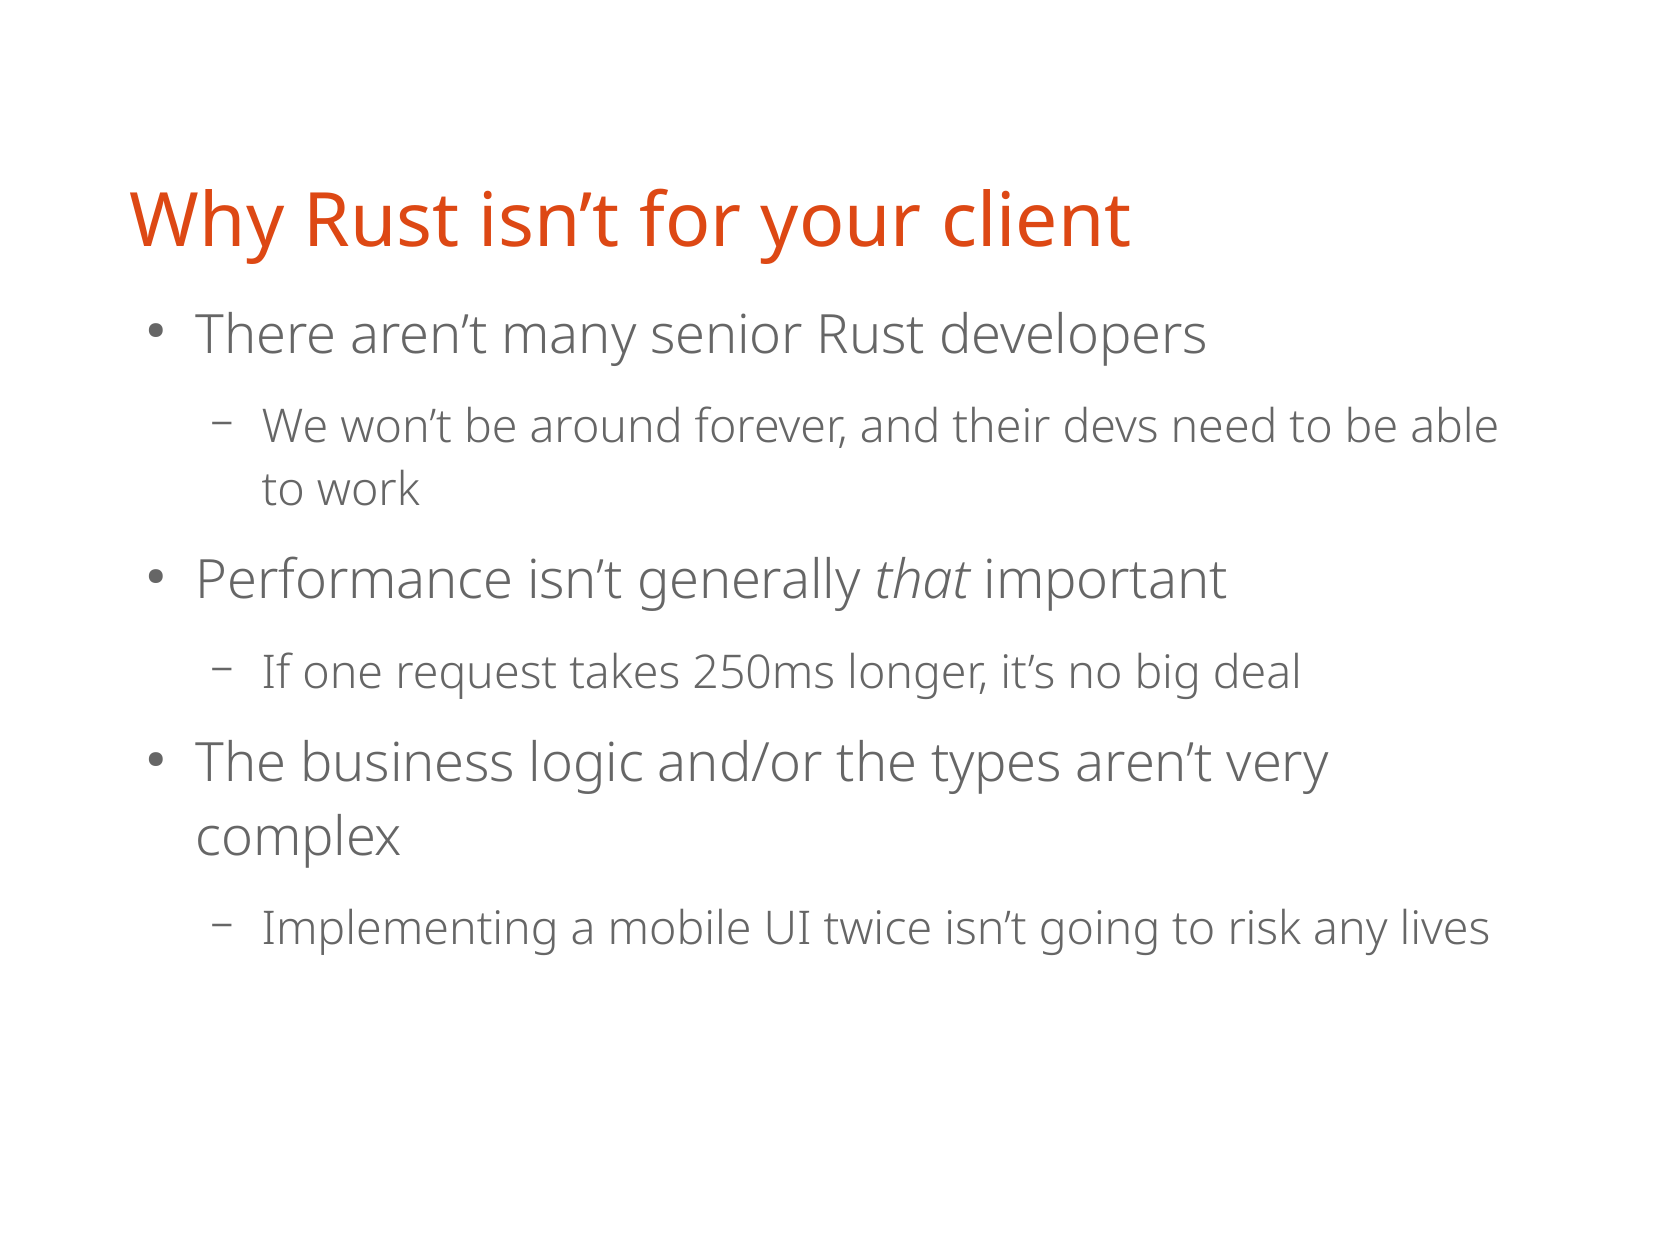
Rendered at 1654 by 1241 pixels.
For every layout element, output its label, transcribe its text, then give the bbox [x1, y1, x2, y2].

title Why Rust isn’t for your client [129, 153, 1518, 281]
list There aren’t many senior Rust developers We won’t be around forever, and their devs need to be able to work Performance isn’t generally that important If one request takes 250ms longer, it’s no big deal The business logic and/or the types aren’t very complex Implementing a mobile UI twice isn’t going to risk any lives [129, 295, 1518, 1010]
